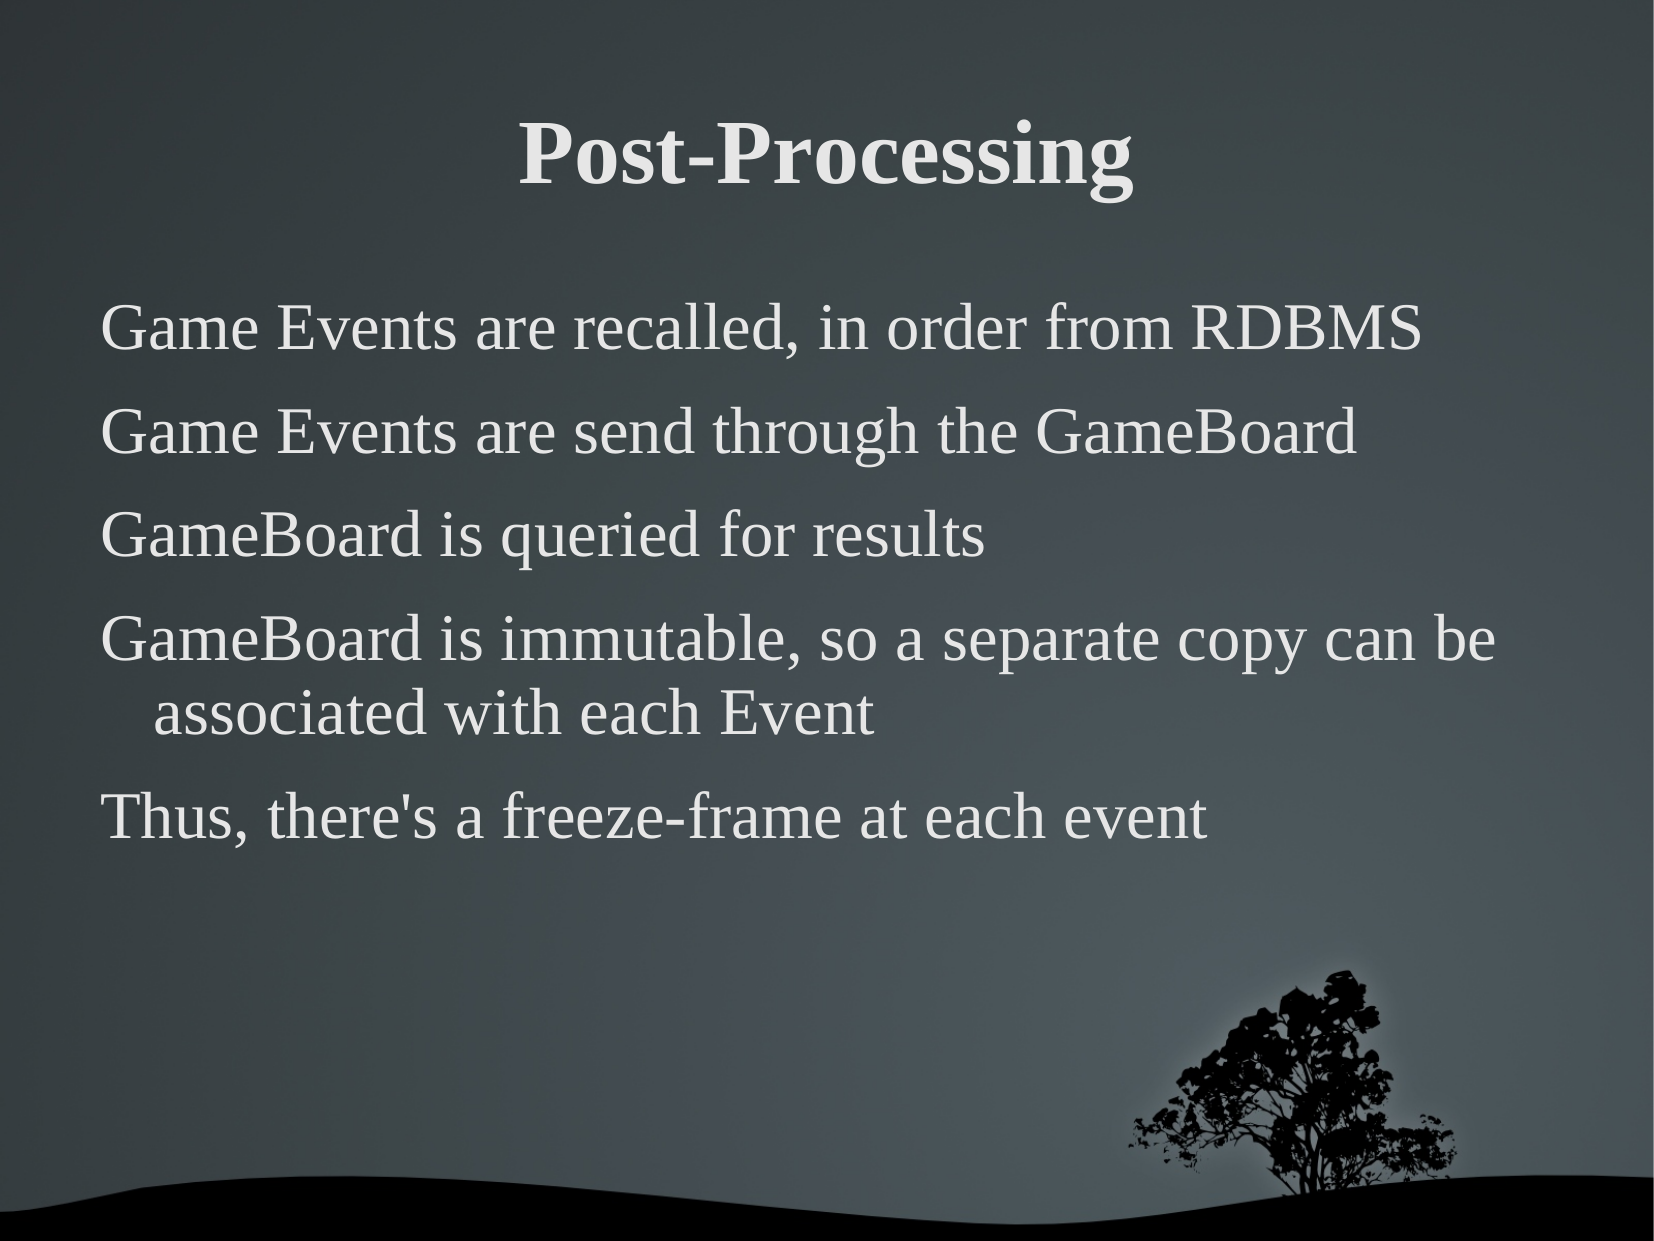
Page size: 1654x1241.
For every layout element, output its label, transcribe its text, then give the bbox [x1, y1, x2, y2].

list Game Events are recalled, in order from RDBMS Game Events are send through the GameBoard GameBoard is queried for results GameBoard is immutable, so a separate copy can be associated with each Event Thus, there's a freeze-frame at each event [82, 290, 1571, 1094]
picture [0, 0, 1654, 1241]
title Post-Processing [82, 56, 1571, 250]
